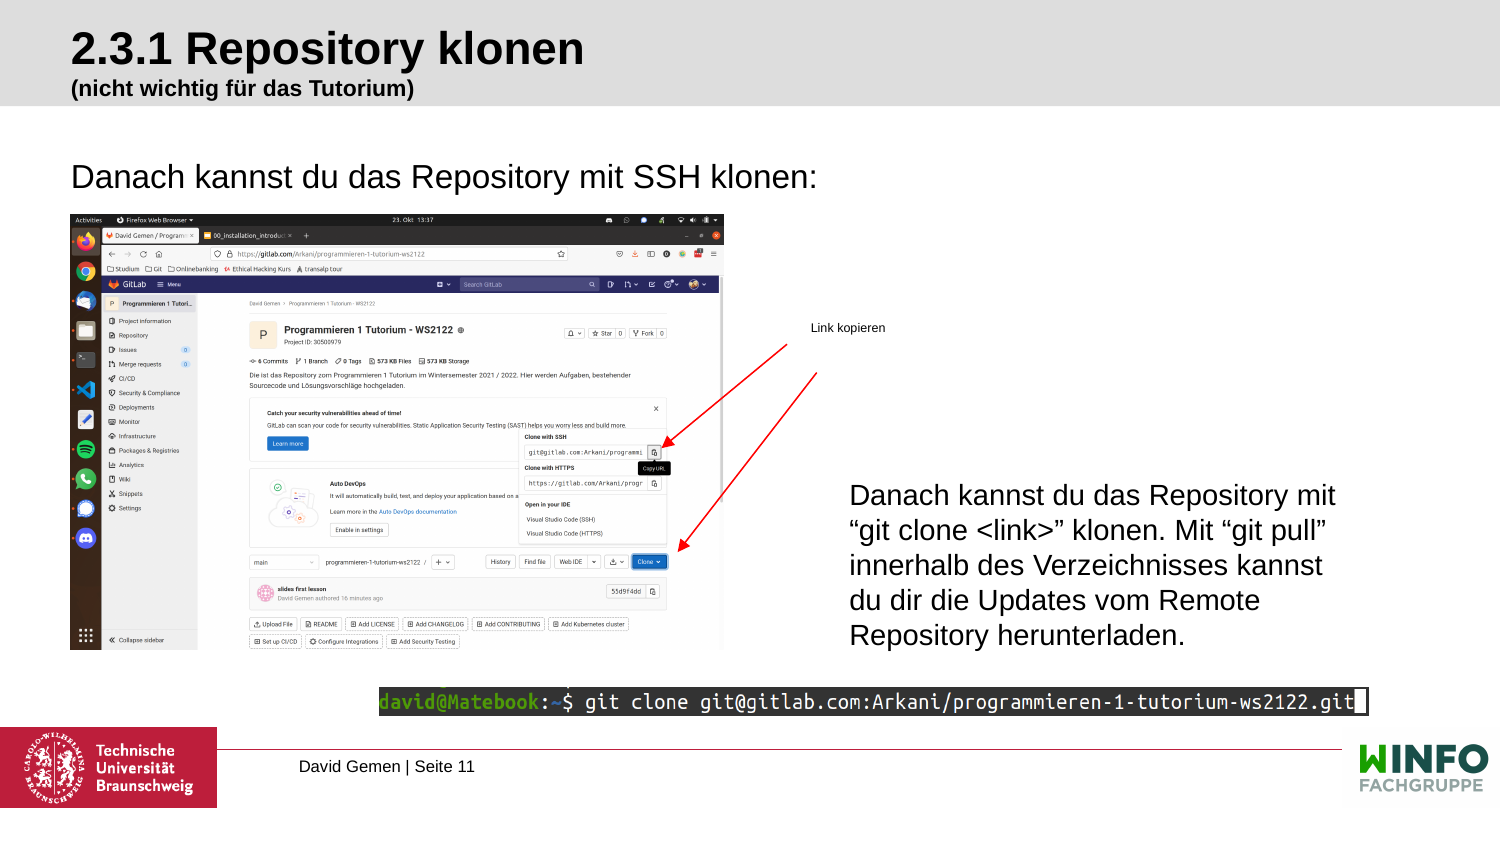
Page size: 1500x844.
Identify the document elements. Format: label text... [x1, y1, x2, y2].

title 2.3.1 Repository klonen (nicht wichtig für das Tutorium) [70, 13, 1445, 101]
text_box Link kopieren [795, 311, 910, 343]
picture [379, 687, 1369, 716]
picture [0, 727, 217, 808]
list Danach kannst du das Repository mit SSH klonen: [70, 155, 1445, 709]
picture [70, 214, 724, 650]
text_box Danach kannst du das Repository mit “git clone <link>” klonen. Mit “git pull” innerhalb des Verzeichnisses kannst du dir die Updates vom Remote Repository herunterladen. [834, 461, 1379, 667]
picture [1342, 727, 1500, 808]
